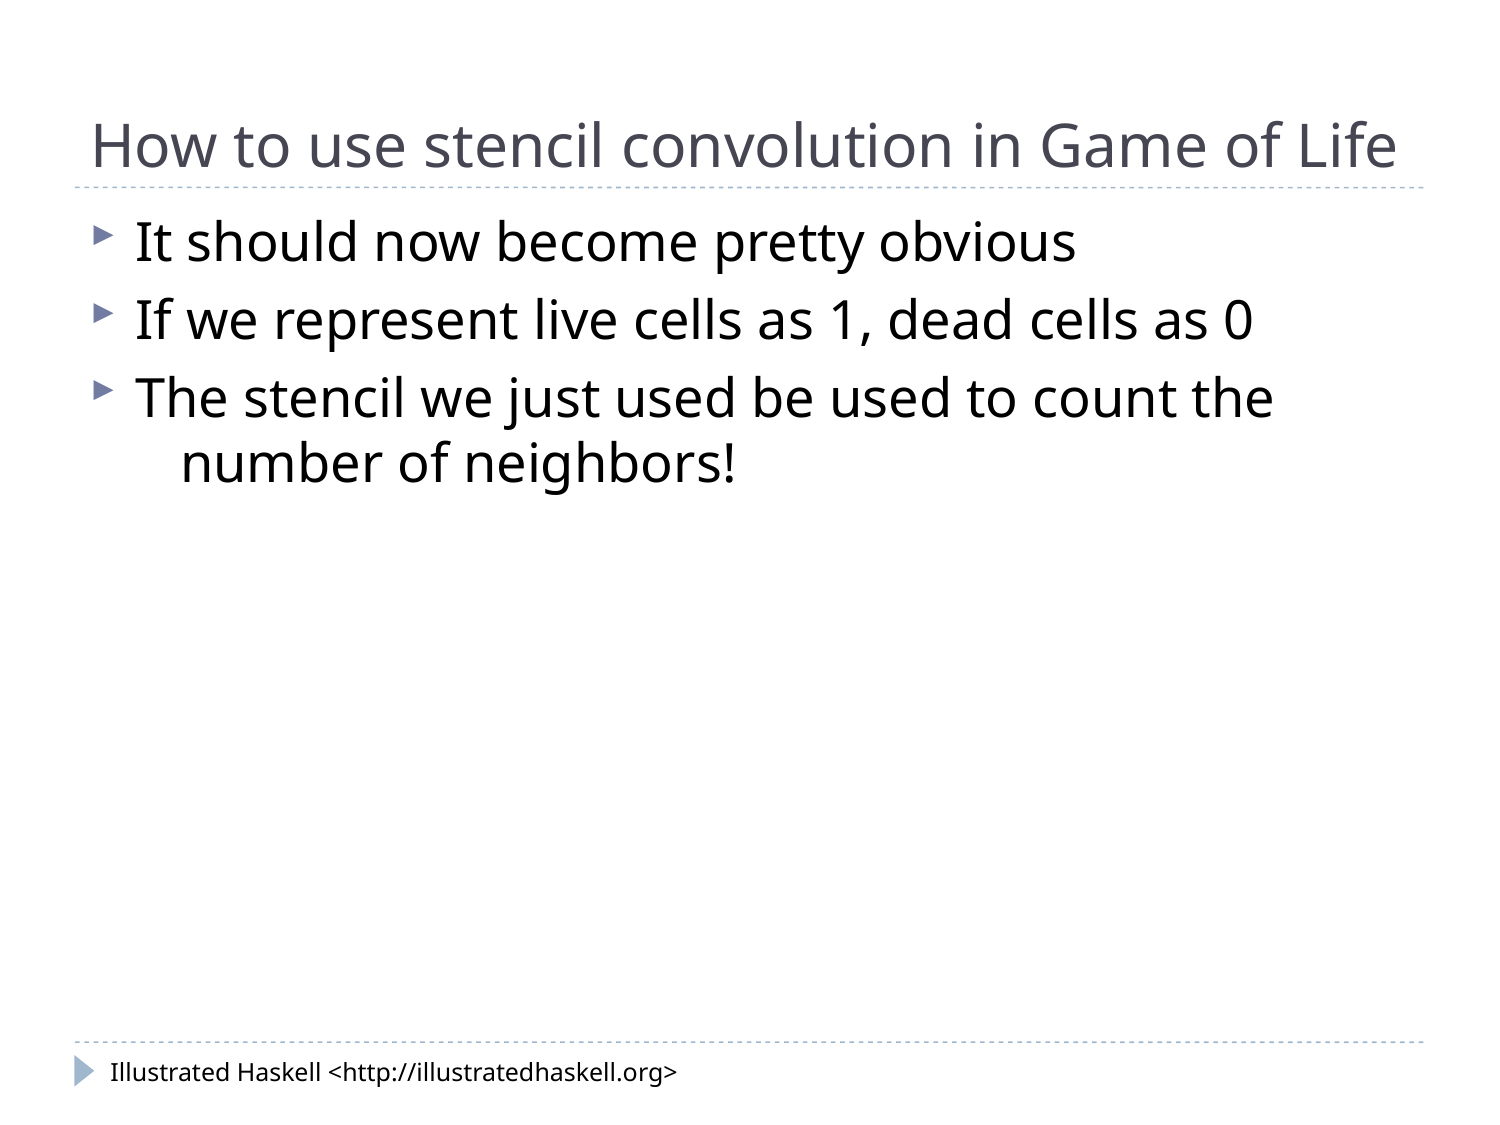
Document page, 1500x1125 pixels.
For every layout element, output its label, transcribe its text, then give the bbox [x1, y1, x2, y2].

list It should now become pretty obvious If we represent live cells as 1, dead cells as 0 The stencil we just used be used to count the number of neighbors! [75, 200, 1426, 1011]
title How to use stencil convolution in Game of Life [75, 24, 1426, 188]
